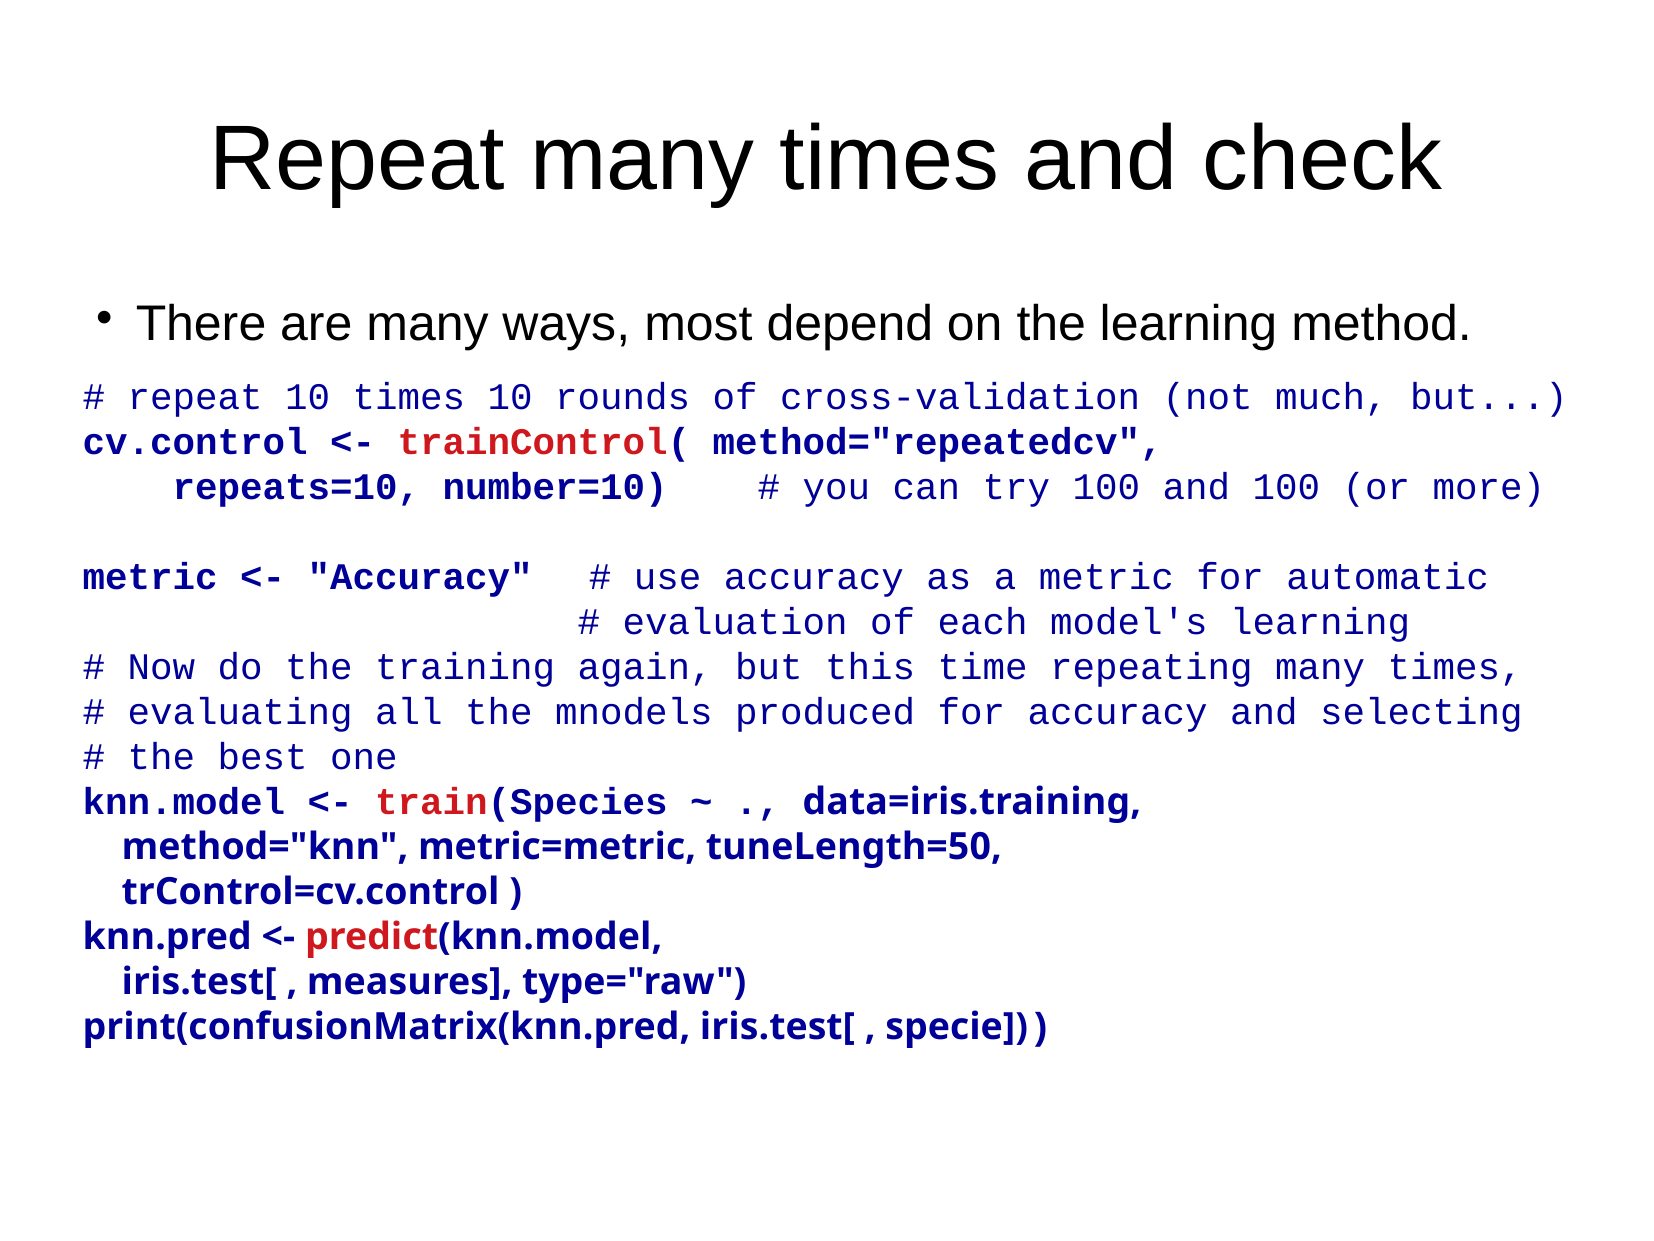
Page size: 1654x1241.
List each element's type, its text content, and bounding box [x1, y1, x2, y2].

text_box Repeat many times and check [82, 49, 1571, 257]
text_box There are many ways, most depend on the learning method. # repeat 10 times 10 rounds of cross-validation (not much, but...) cv.control <- trainControl( method="repeatedcv", repeats=10, number=10) # you can try 100 and 100 (or more) metric <- "Accuracy" # use accuracy as a metric for automatic # evaluation of each model's learning # Now do the training again, but this time repeating many times, # evaluating all the mnodels produced for accuracy and selecting # the best one knn.model <- train(Species ~ ., data=iris.training, method="knn", metric=metric, tuneLength=50, trControl=cv.control ) knn.pred <- predict(knn.model, iris.test[ , measures], type="raw") print(confusionMatrix(knn.pred, iris.test[ , specie])) [82, 290, 1571, 1087]
